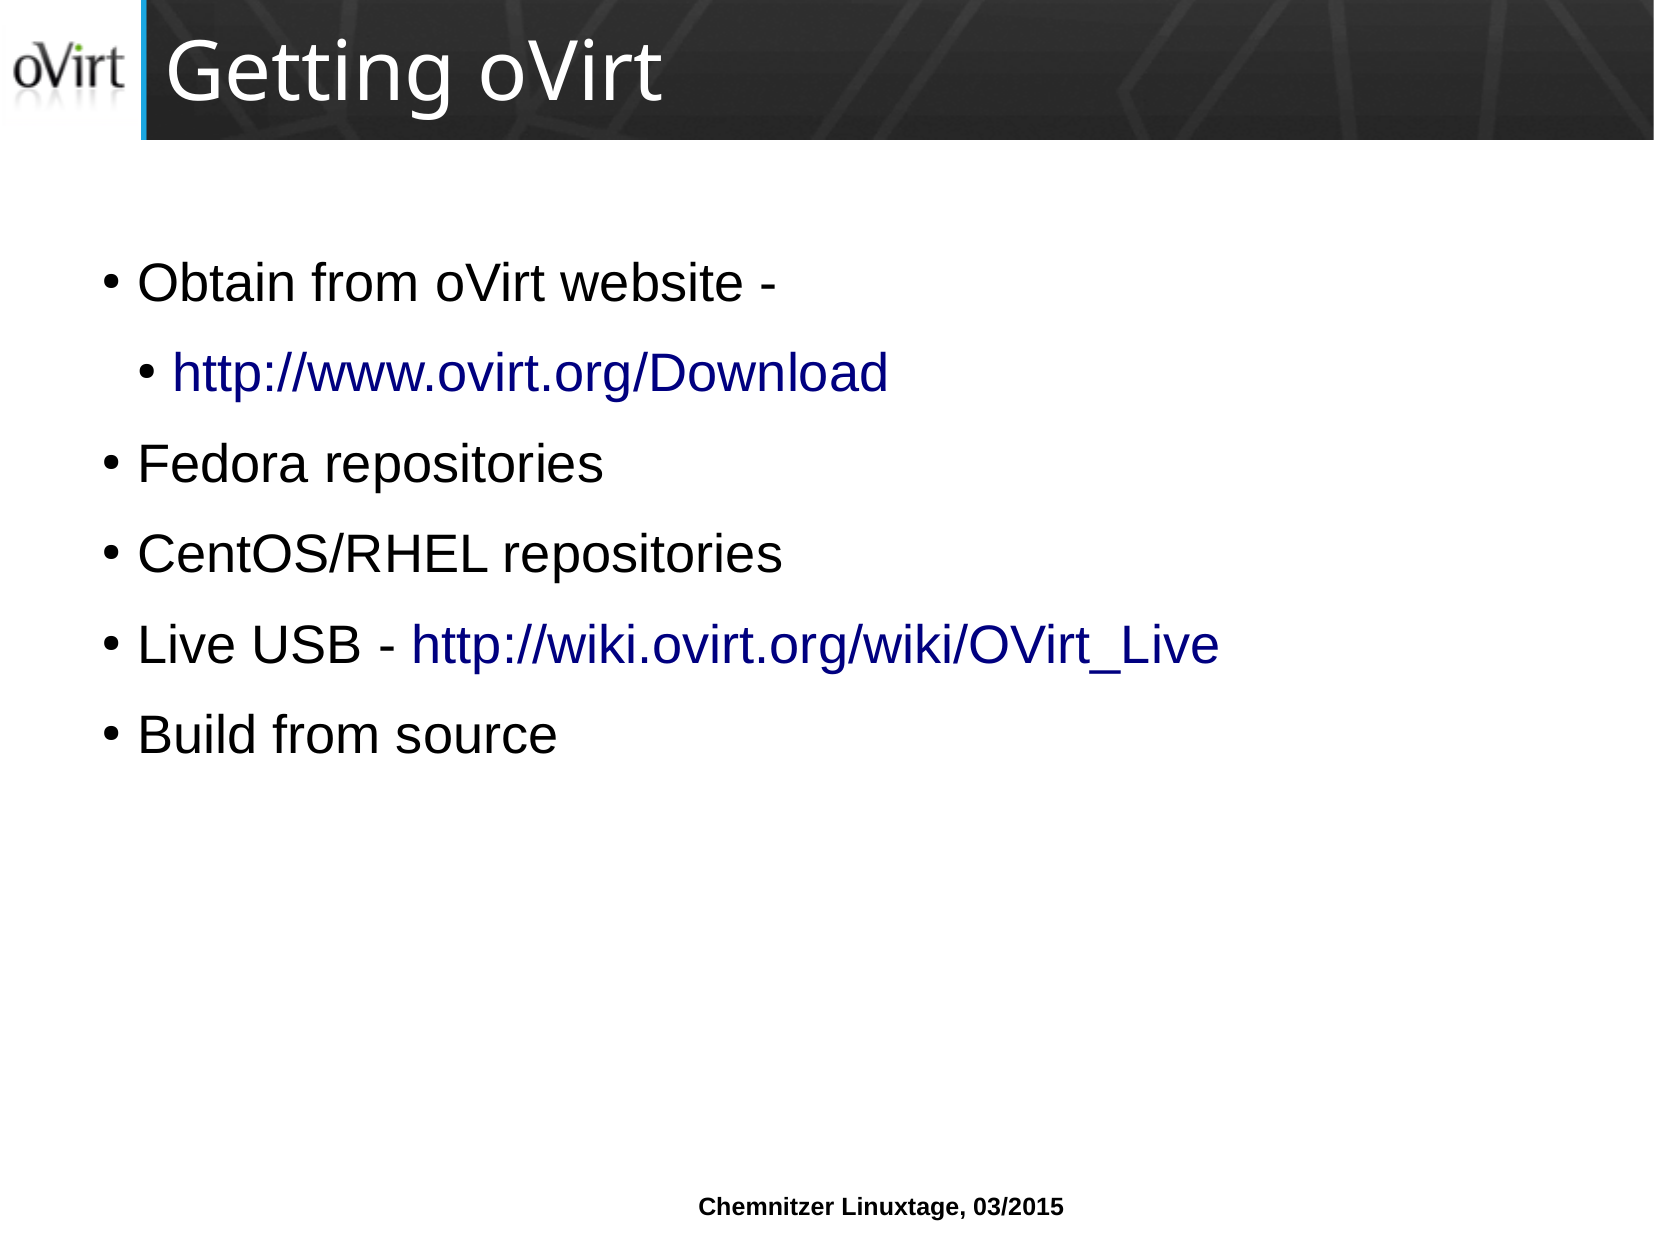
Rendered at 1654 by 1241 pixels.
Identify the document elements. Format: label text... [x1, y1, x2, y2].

text_box Obtain from oVirt website - http://www.ovirt.org/Download Fedora repositories CentOS/RHEL repositories Live USB - http://wiki.ovirt.org/wiki/OVirt_Live Build from source [86, 244, 1576, 1126]
picture [0, 0, 1654, 140]
title Getting oVirt [164, 18, 1653, 119]
